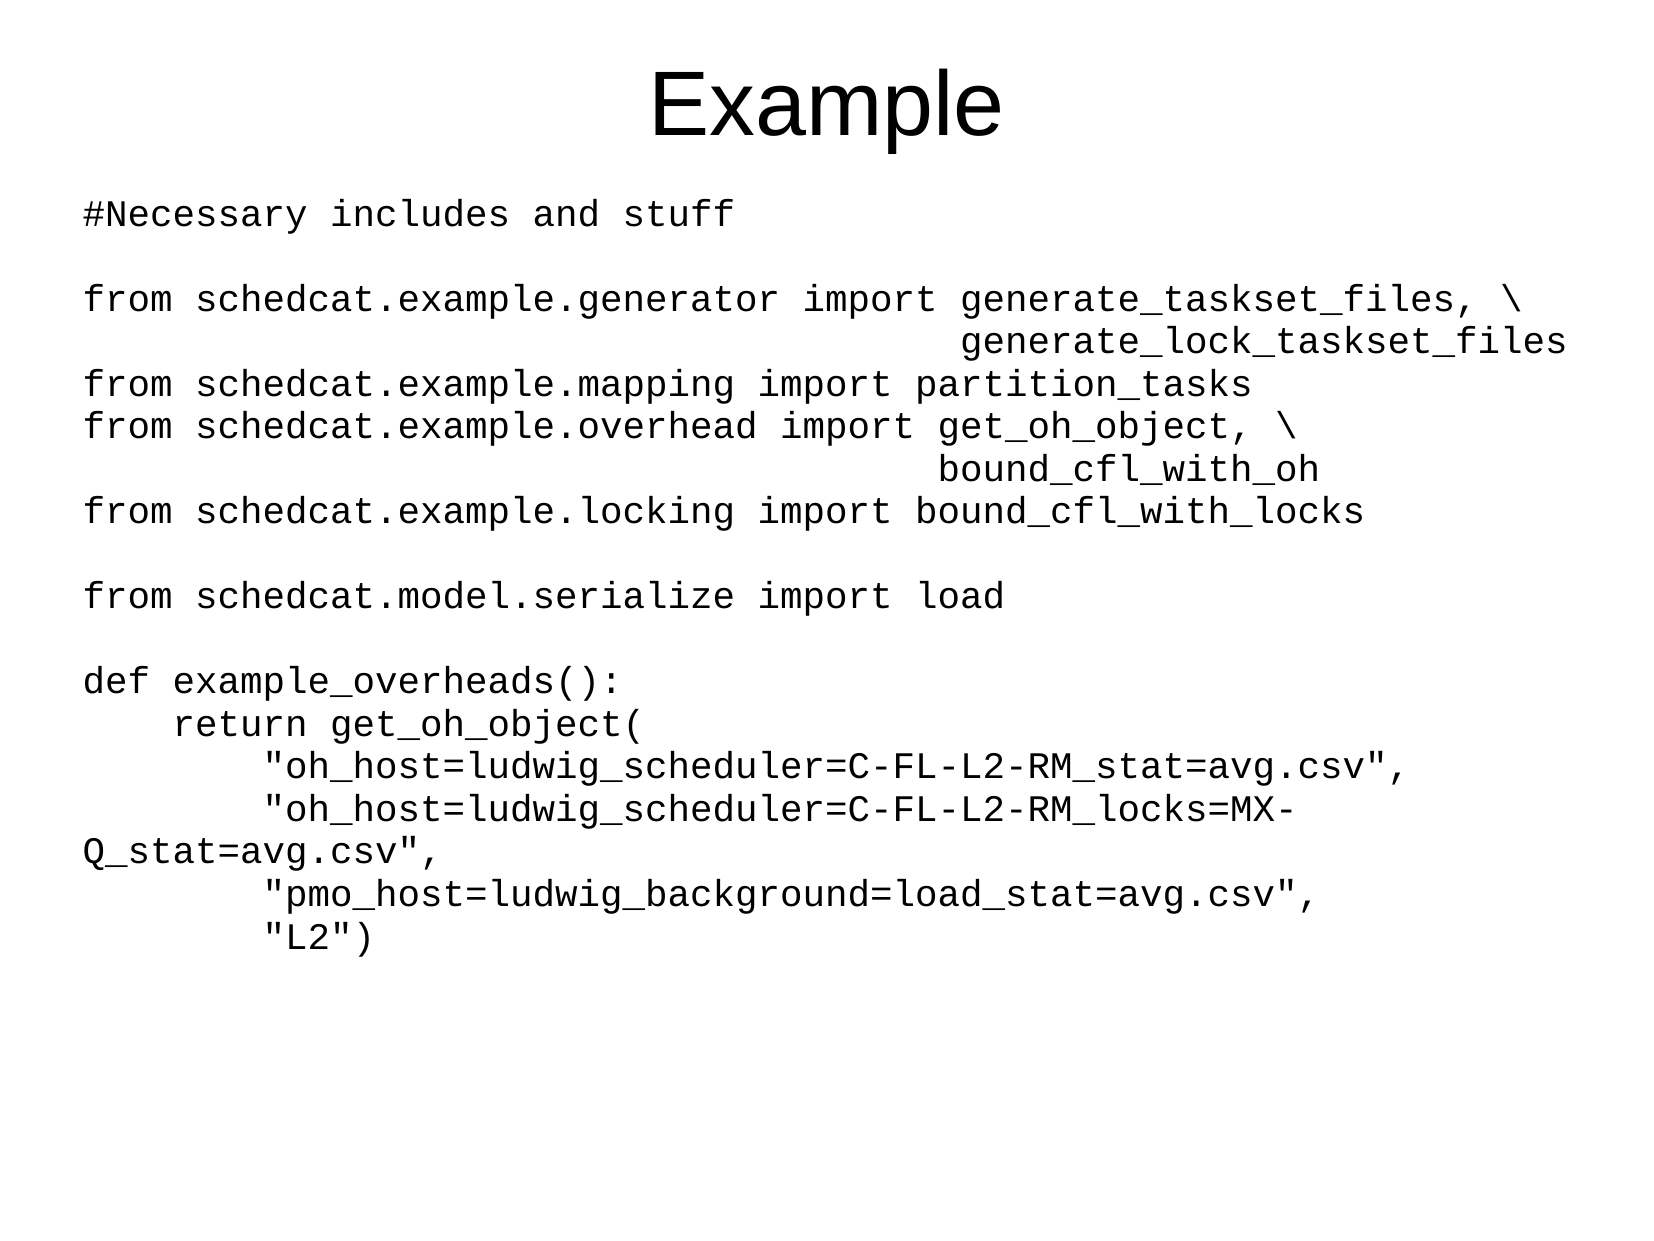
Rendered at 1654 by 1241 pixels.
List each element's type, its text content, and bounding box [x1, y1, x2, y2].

title Example [82, 0, 1571, 195]
list #Necessary includes and stuff from schedcat.example.generator import generate_taskset_files, \ generate_lock_taskset_files from schedcat.example.mapping import partition_tasks from schedcat.example.overhead import get_oh_object, \ bound_cfl_with_oh from schedcat.example.locking import bound_cfl_with_locks from schedcat.model.serialize import load def example_overheads(): return get_oh_object( "oh_host=ludwig_scheduler=C-FL-L2-RM_stat=avg.csv", "oh_host=ludwig_scheduler=C-FL-L2-RM_locks=MX-Q_stat=avg.csv", "pmo_host=ludwig_background=load_stat=avg.csv", "L2") [82, 195, 1571, 1156]
